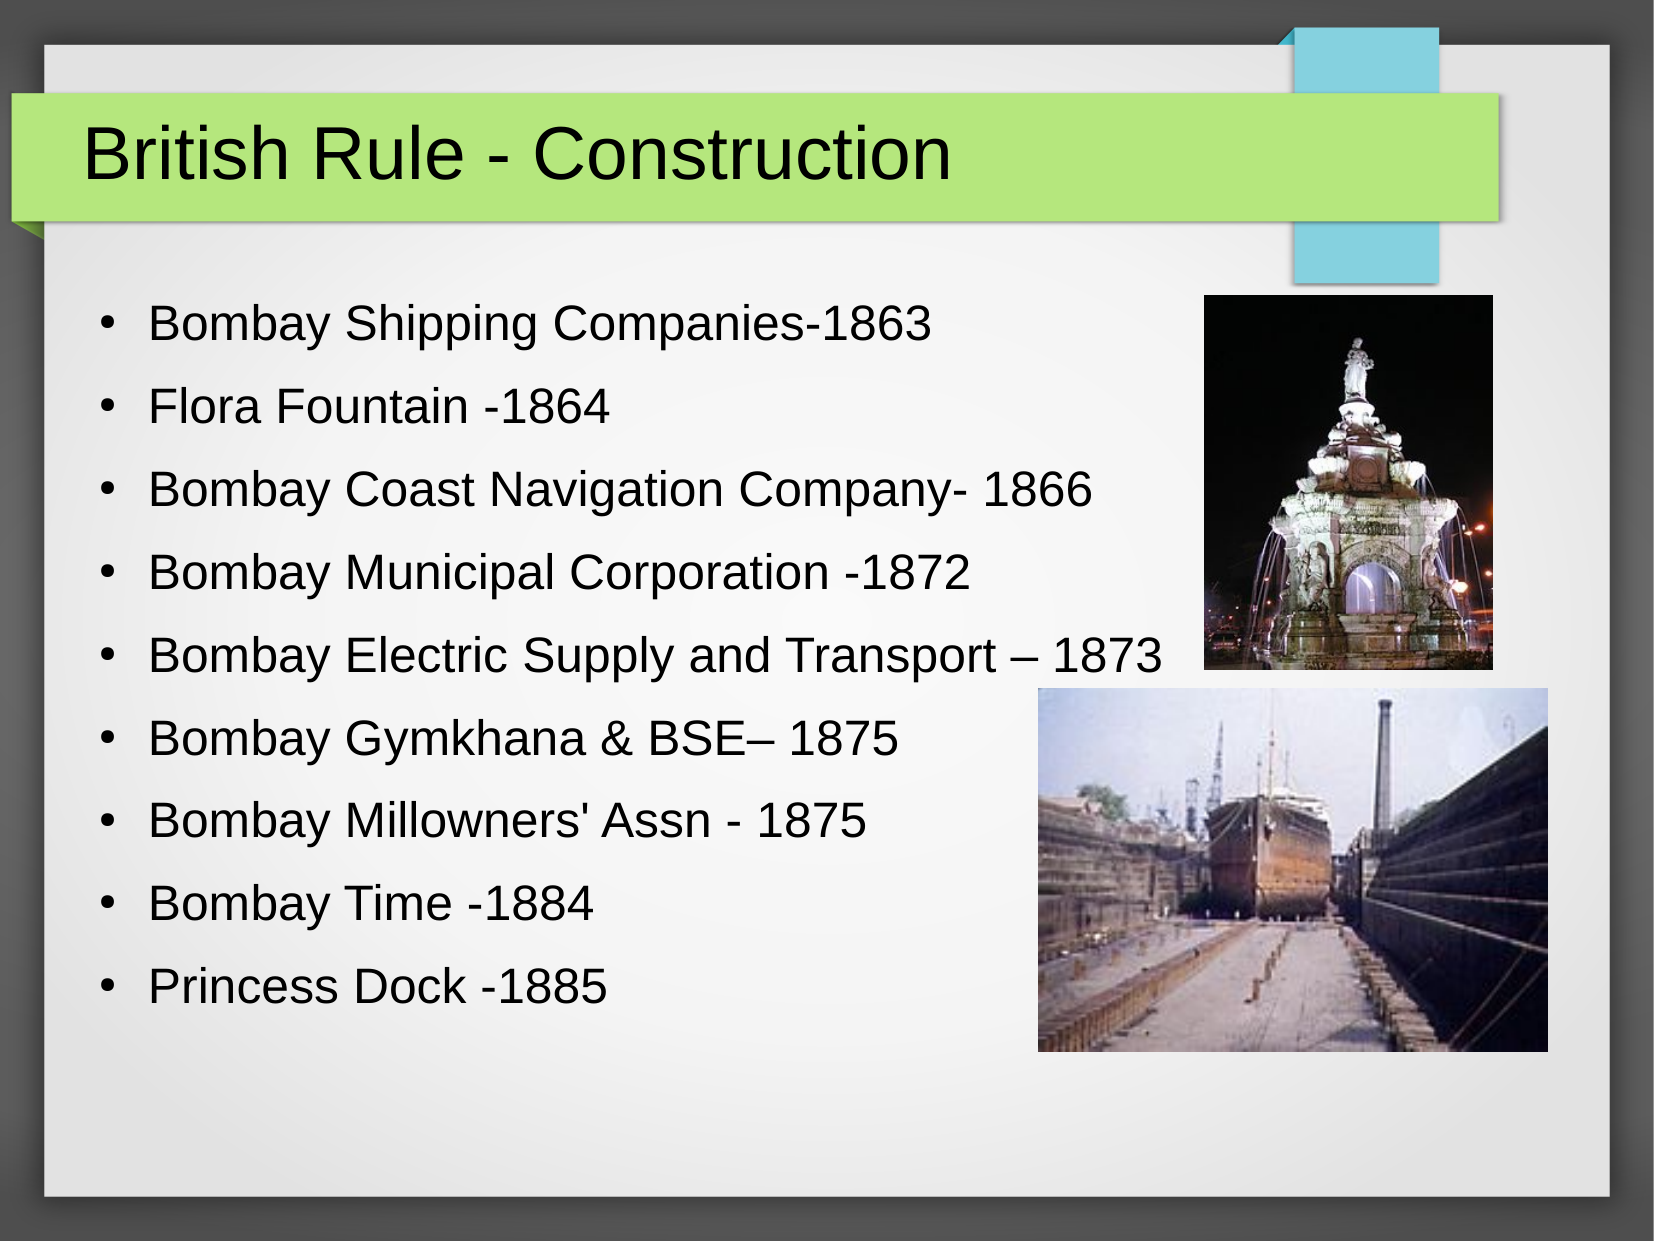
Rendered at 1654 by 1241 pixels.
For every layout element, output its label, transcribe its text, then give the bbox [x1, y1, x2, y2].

list Bombay Shipping Companies-1863 Flora Fountain -1864 Bombay Coast Navigation Company- 1866 Bombay Municipal Corporation -1872 Bombay Electric Supply and Transport – 1873 Bombay Gymkhana & BSE– 1875 Bombay Millowners' Assn - 1875 Bombay Time -1884 Princess Dock -1885 [82, 295, 1571, 1015]
picture [0, 0, 1654, 1241]
title British Rule - Construction [82, 94, 1264, 213]
